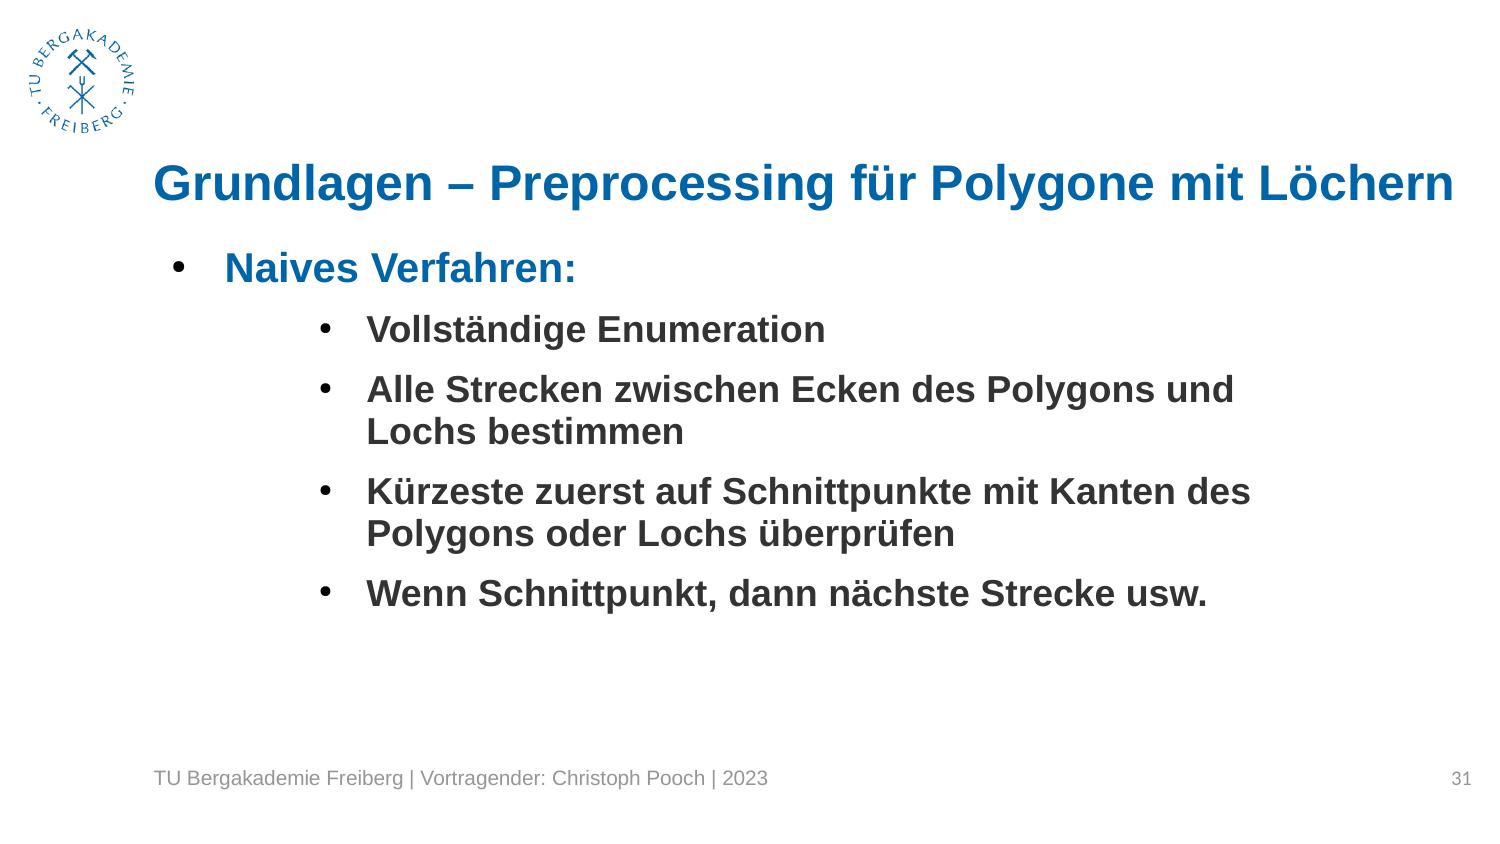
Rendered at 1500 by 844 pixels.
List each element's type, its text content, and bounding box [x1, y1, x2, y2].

footer TU Bergakademie Freiberg | Vortragender: Christoph Pooch | 2023 [153, 764, 1353, 824]
slide_number 44 [1352, 764, 1473, 825]
list Naives Verfahren: Vollständige Enumeration Alle Strecken zwischen Ecken des Polygons und Lochs bestimmen Kürzeste zuerst auf Schnittpunkte mit Kanten des Polygons oder Lochs überprüfen Wenn Schnittpunkt, dann nächste Strecke usw. [153, 244, 1353, 614]
list Grundlagen – Preprocessing für Polygone mit Löchern [153, 150, 1477, 221]
picture [29, 29, 134, 133]
